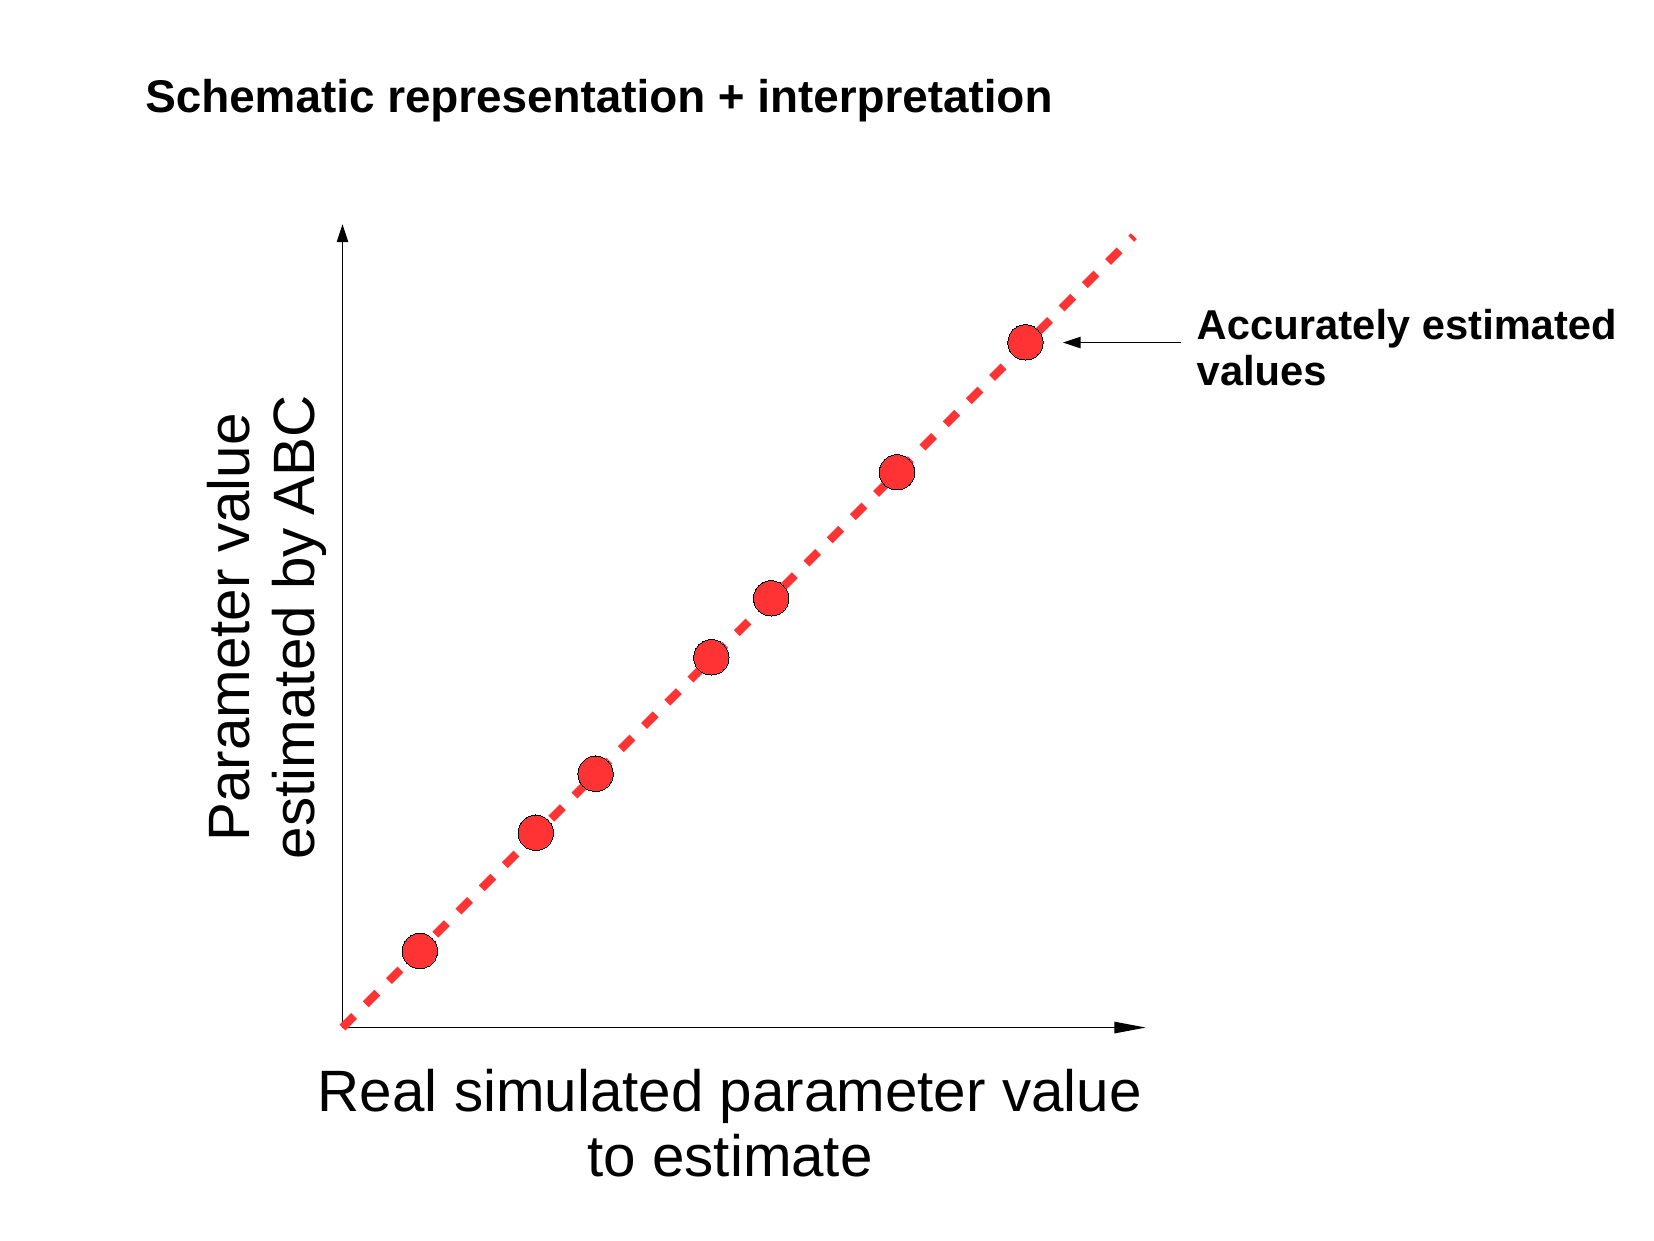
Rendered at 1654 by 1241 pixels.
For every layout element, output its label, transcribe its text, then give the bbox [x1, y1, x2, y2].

text_box Real simulated parameter value to estimate [303, 1051, 1158, 1197]
text_box [753, 580, 789, 617]
text_box [879, 454, 915, 490]
text_box Schematic representation + interpretation [130, 63, 1069, 130]
text_box [1007, 324, 1044, 361]
text_box Accurately estimated values [1181, 294, 1632, 403]
text_box [577, 755, 614, 792]
text_box [518, 814, 554, 851]
text_box [693, 639, 730, 676]
text_box [402, 933, 438, 969]
text_box Parameter value estimated by ABC [188, 295, 464, 875]
